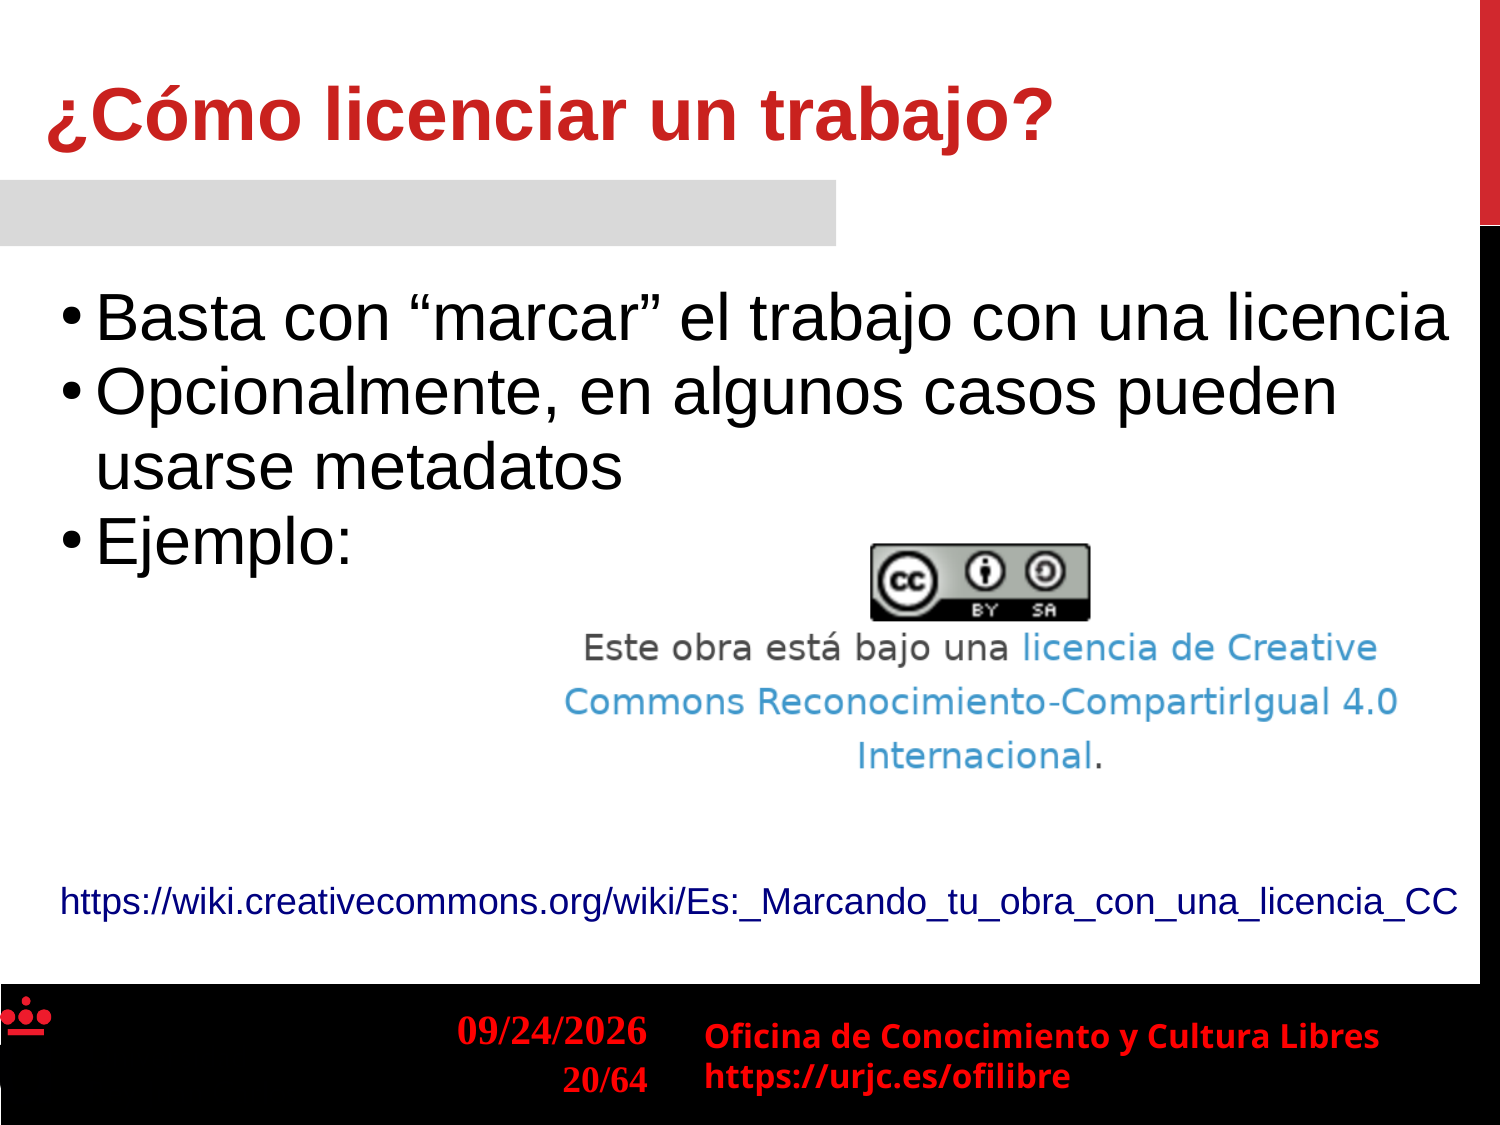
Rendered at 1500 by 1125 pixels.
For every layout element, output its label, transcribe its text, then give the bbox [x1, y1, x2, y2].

text_box ¿Cómo licenciar un trabajo? [30, 64, 1306, 248]
picture [560, 531, 1406, 781]
title [75, 15, 1425, 172]
text_box https://wiki.creativecommons.org/wiki/Es:_Marcando_tu_obra_con_una_licencia_CC [45, 873, 1474, 931]
text_box Basta con “marcar” el trabajo con una licencia Opcionalmente, en algunos casos pueden usarse metadatos Ejemplo: [45, 272, 1486, 587]
